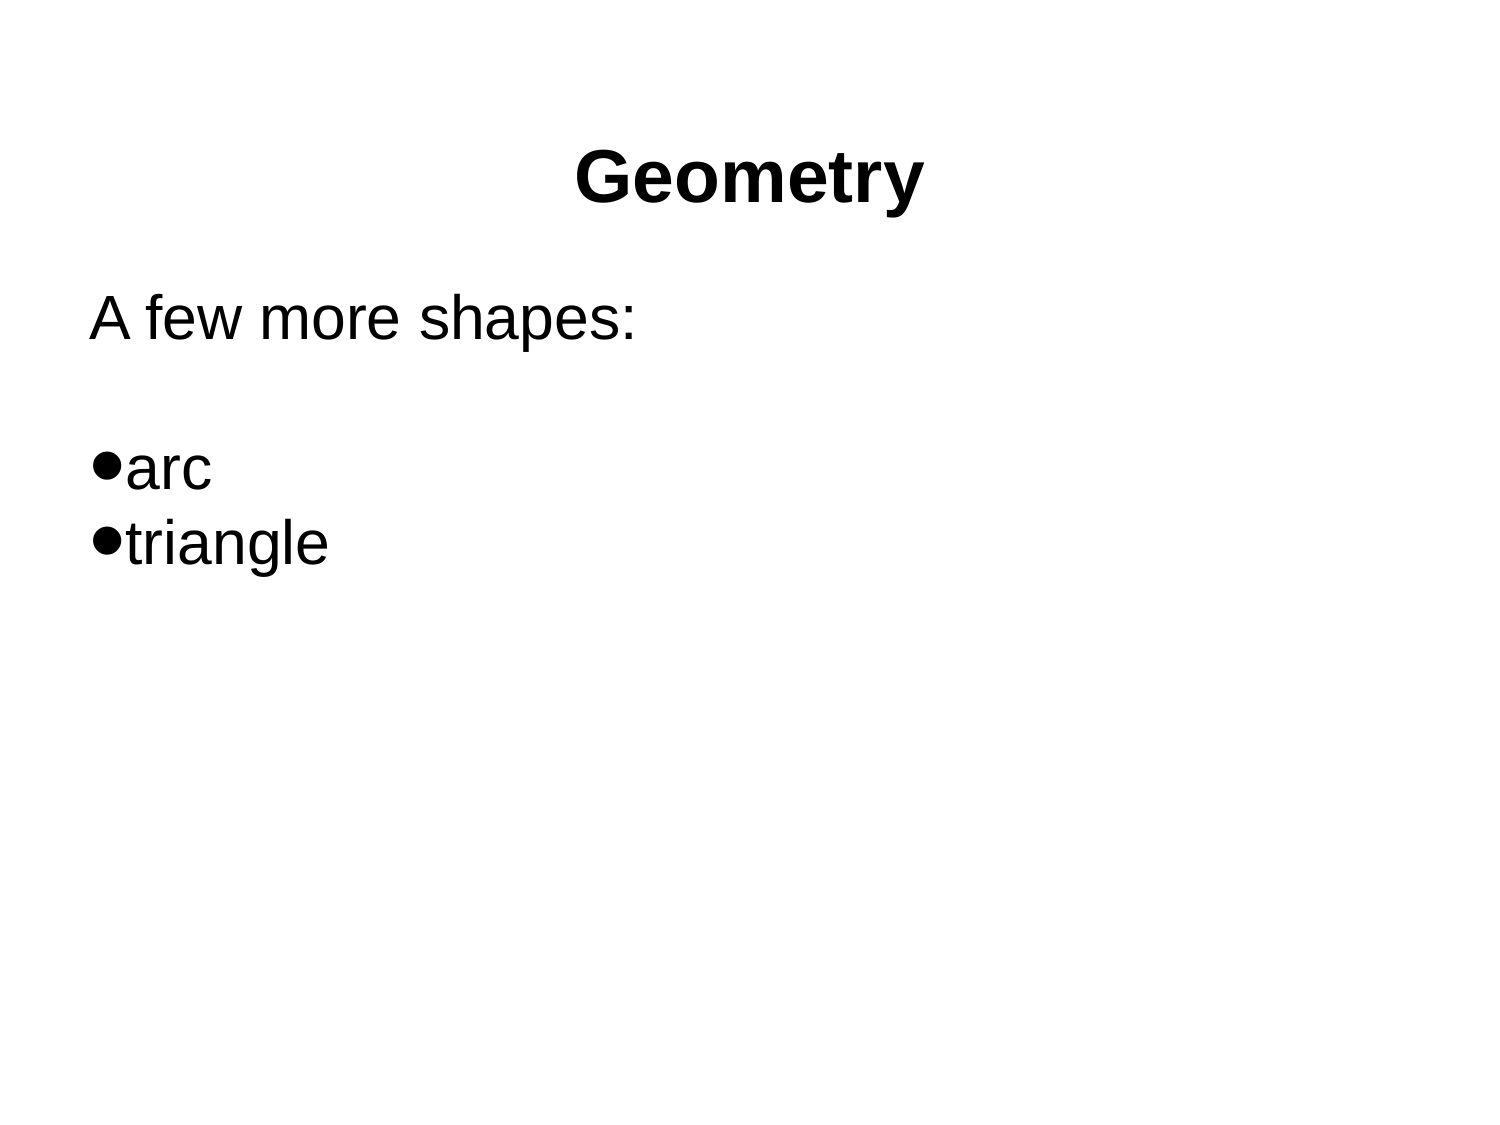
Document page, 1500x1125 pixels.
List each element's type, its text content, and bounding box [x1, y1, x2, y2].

text_box Geometry [74, 45, 1425, 233]
text_box A few more shapes: arc triangle [74, 262, 1425, 1078]
